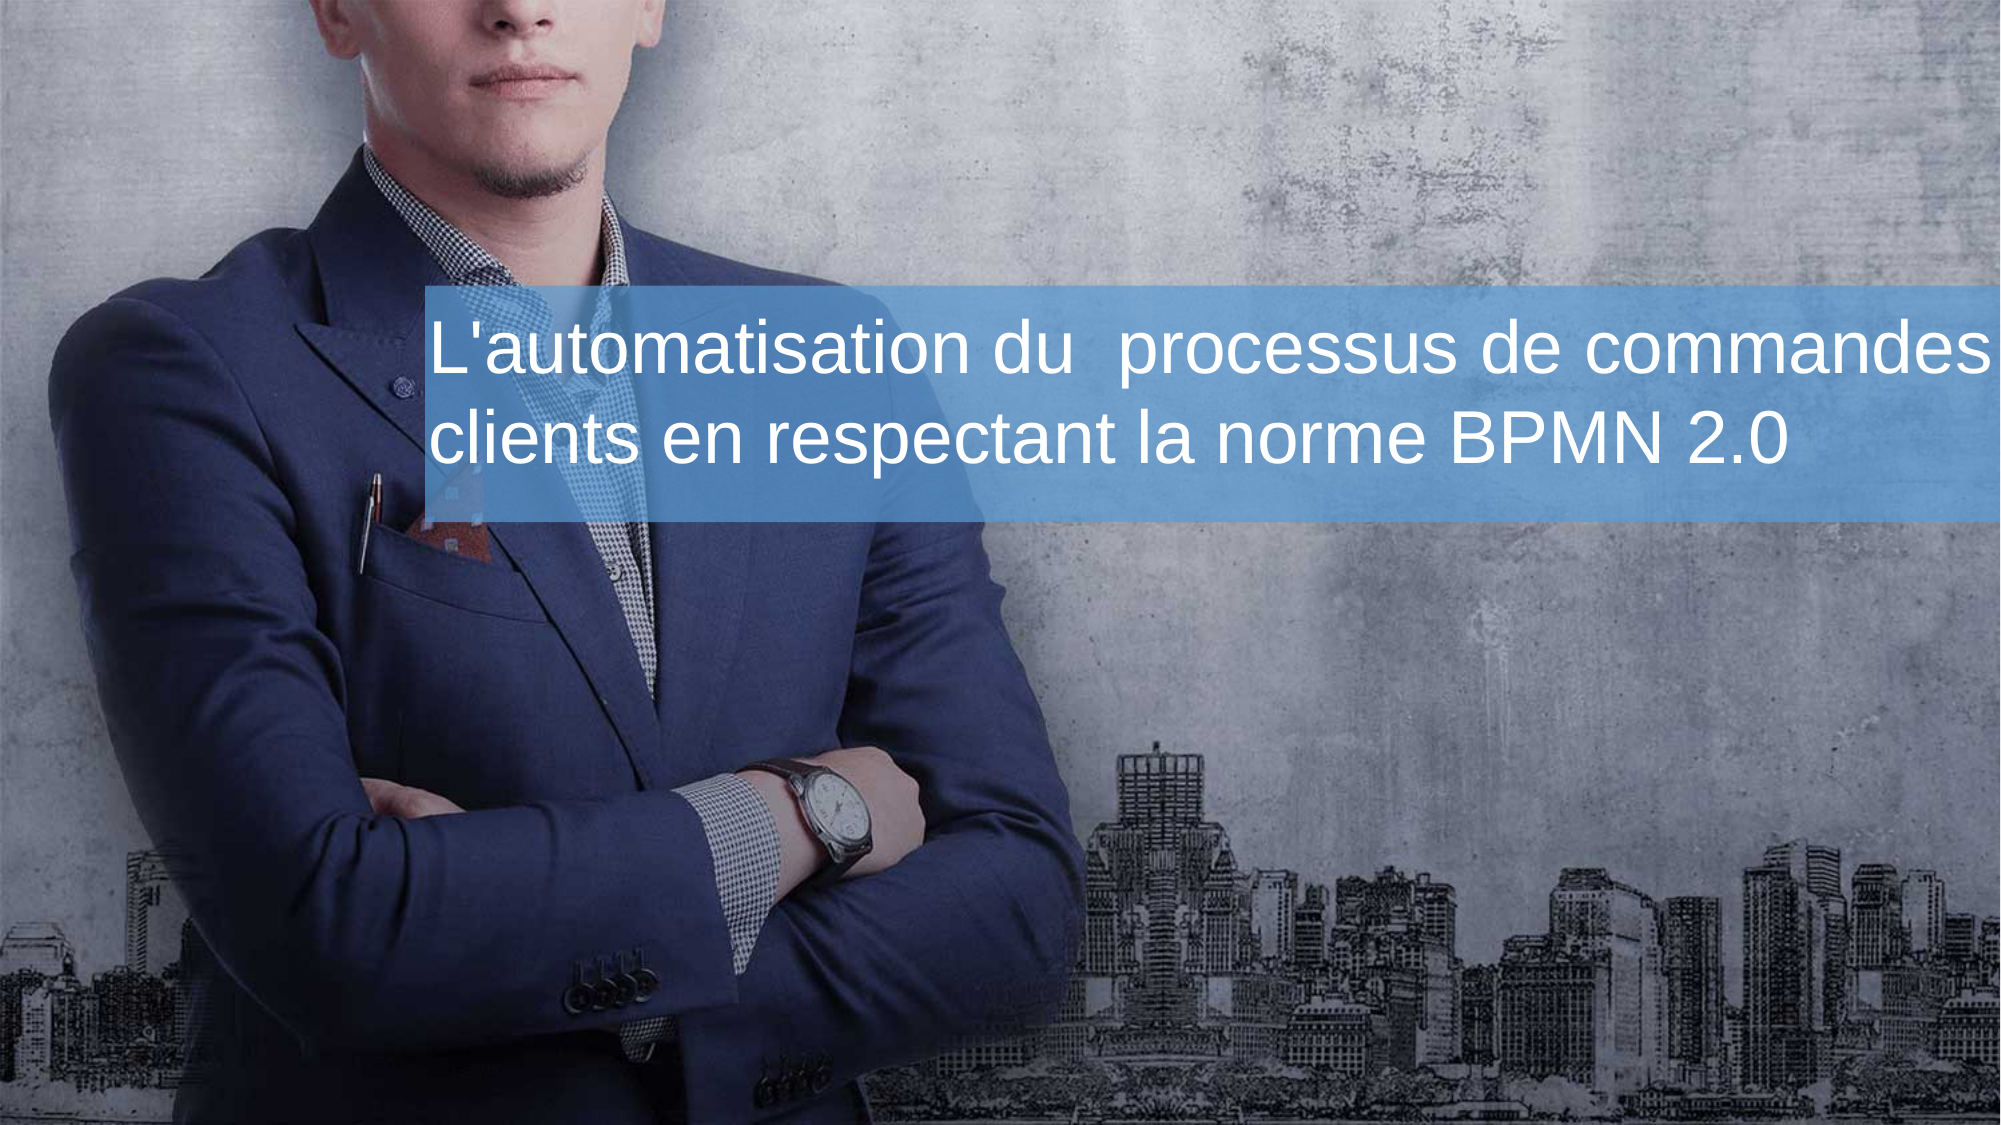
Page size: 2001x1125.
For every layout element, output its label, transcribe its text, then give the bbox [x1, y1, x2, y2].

text_box [425, 285, 2000, 291]
text_box L'automatisation du processus de commandes clients en respectant la norme BPMN 2.0 [413, 291, 2000, 487]
picture [0, 0, 2001, 1125]
text_box [425, 487, 2000, 523]
